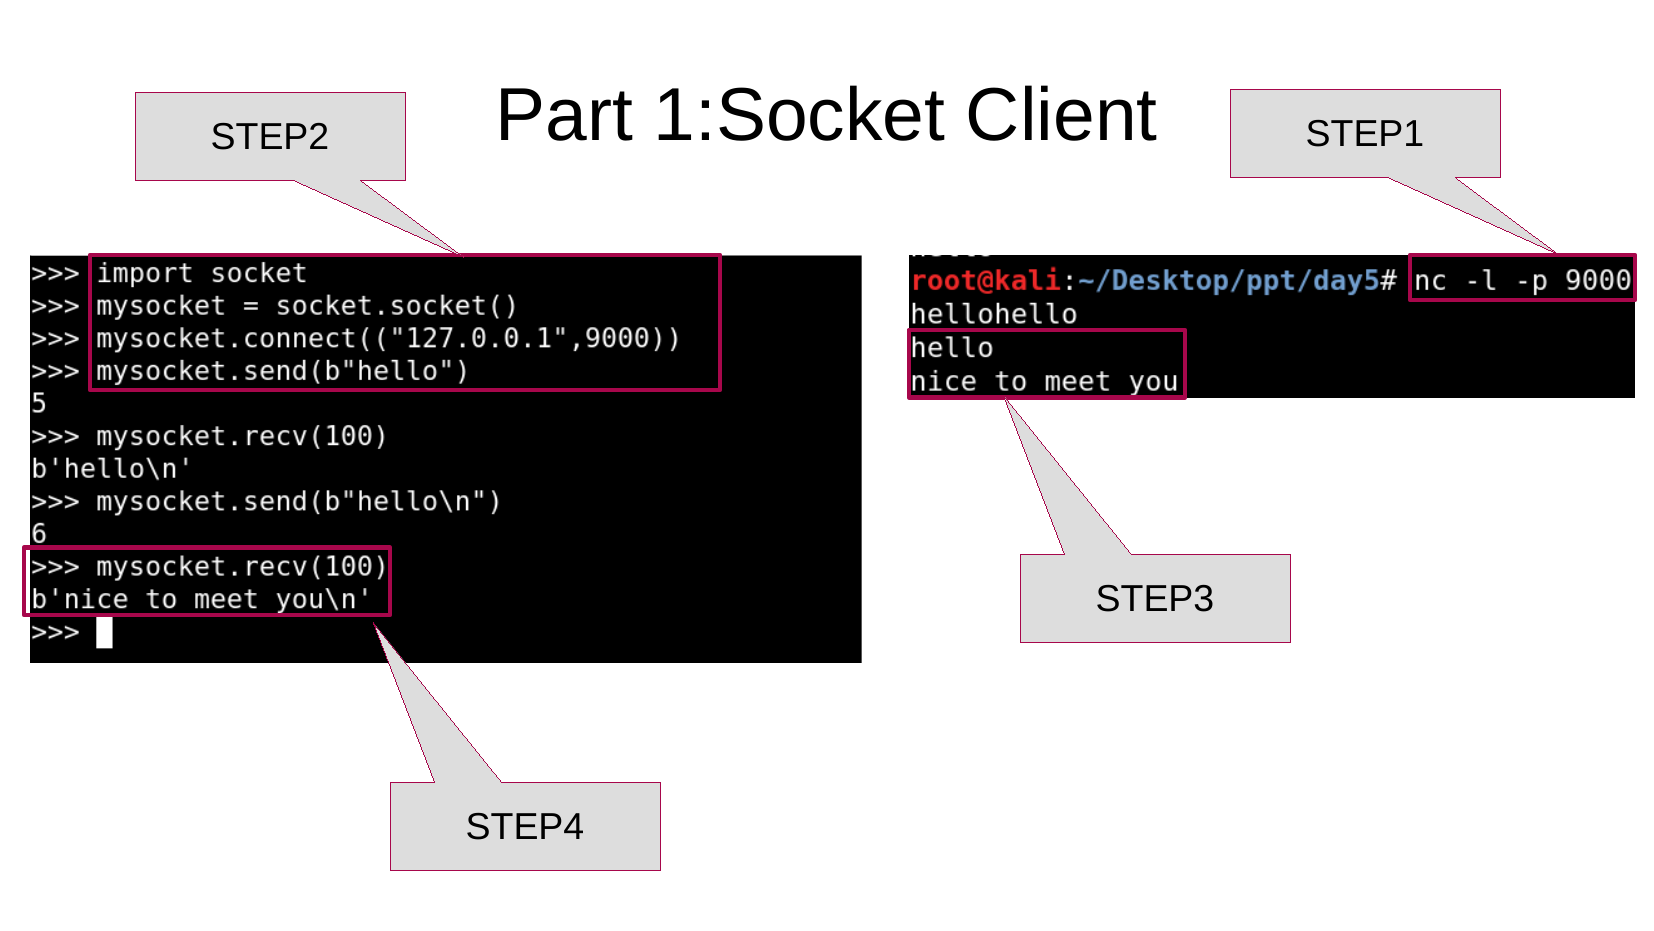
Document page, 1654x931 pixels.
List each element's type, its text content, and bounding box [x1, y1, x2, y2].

title Part 1:Socket Client [82, 37, 1571, 193]
text_box [90, 255, 721, 391]
text_box STEP4 [373, 622, 661, 871]
picture [30, 255, 862, 663]
picture [909, 255, 1636, 398]
text_box [908, 330, 1185, 398]
text_box STEP2 [135, 92, 464, 258]
text_box STEP1 [1230, 89, 1559, 255]
text_box [23, 547, 390, 616]
text_box [1410, 255, 1636, 301]
text_box STEP3 [1003, 395, 1291, 643]
